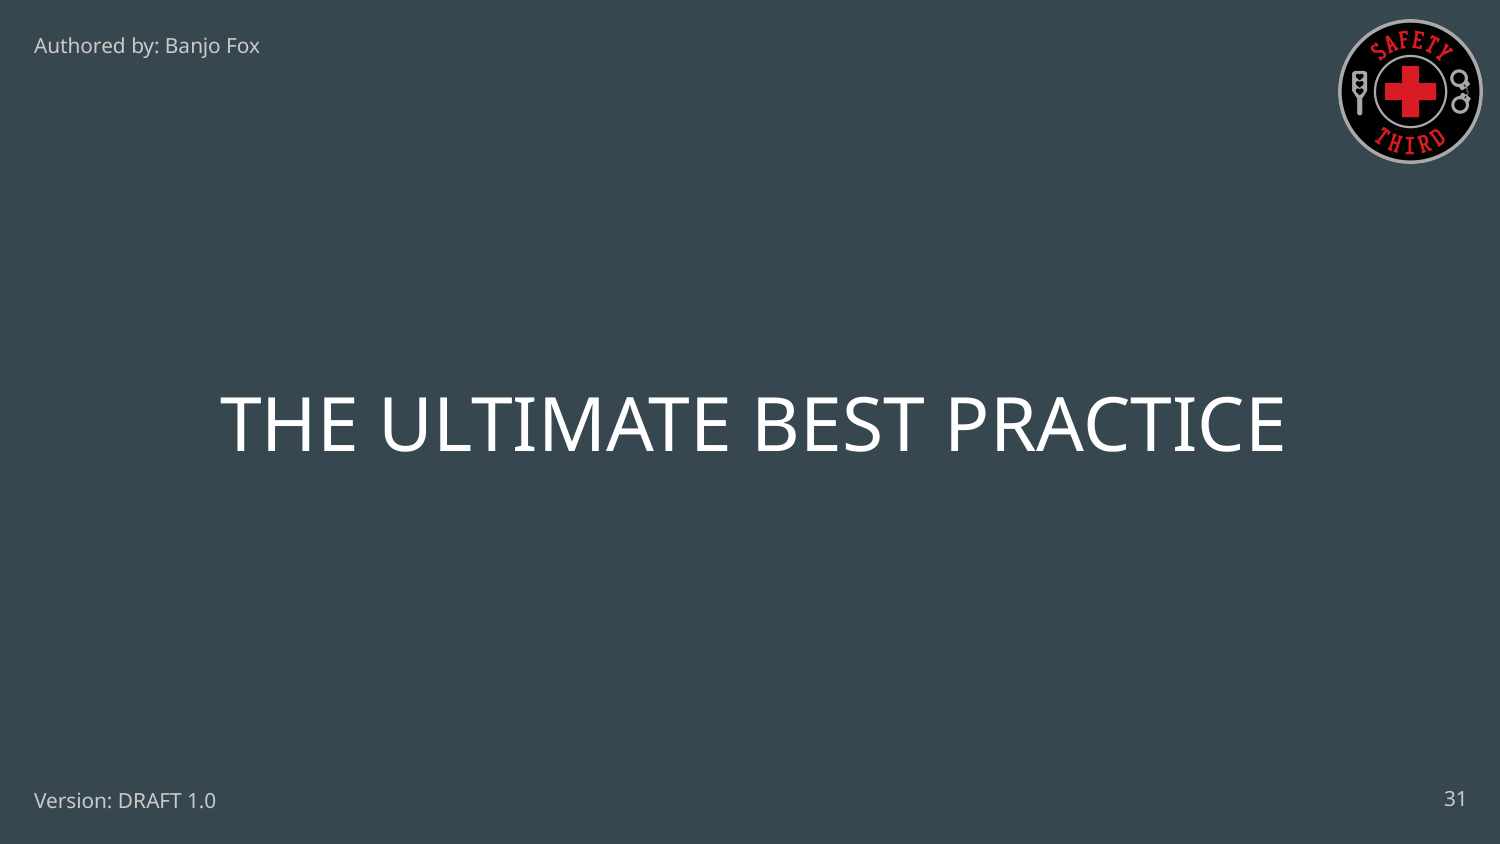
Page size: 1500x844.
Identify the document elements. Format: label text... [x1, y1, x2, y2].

slide_number <number> [1392, 767, 1483, 833]
title THE ULTIMATE BEST PRACTICE [110, 351, 1399, 493]
picture [1338, 19, 1483, 164]
